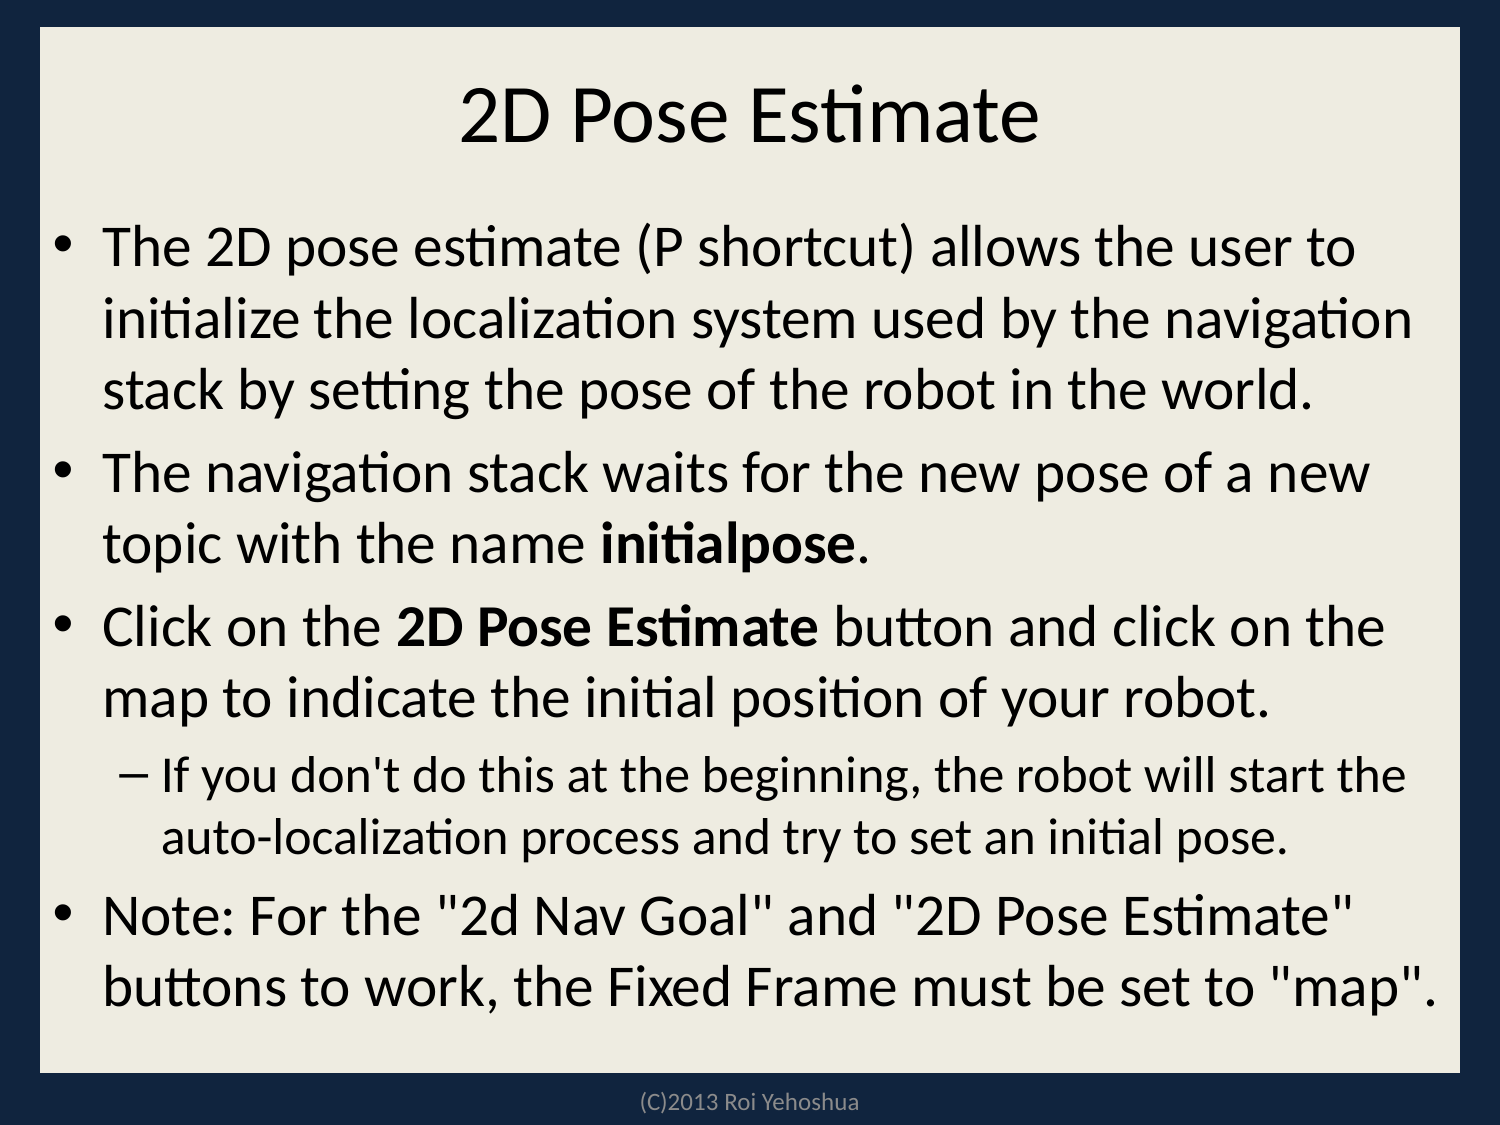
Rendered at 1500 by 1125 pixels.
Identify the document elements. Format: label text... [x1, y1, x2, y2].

footer (C)2013 Roi Yehoshua [512, 1074, 988, 1125]
title 2D Pose Estimate [37, 31, 1463, 188]
list The 2D pose estimate (P shortcut) allows the user to initialize the localization system used by the navigation stack by setting the pose of the robot in the world. The navigation stack waits for the new pose of a new topic with the name initialpose. Click on the 2D Pose Estimate button and click on the map to indicate the initial position of your robot. If you don't do this at the beginning, the robot will start the auto-localization process and try to set an initial pose. Note: For the "2d Nav Goal" and "2D Pose Estimate" buttons to work, the Fixed Frame must be set to "map". [37, 200, 1463, 1080]
